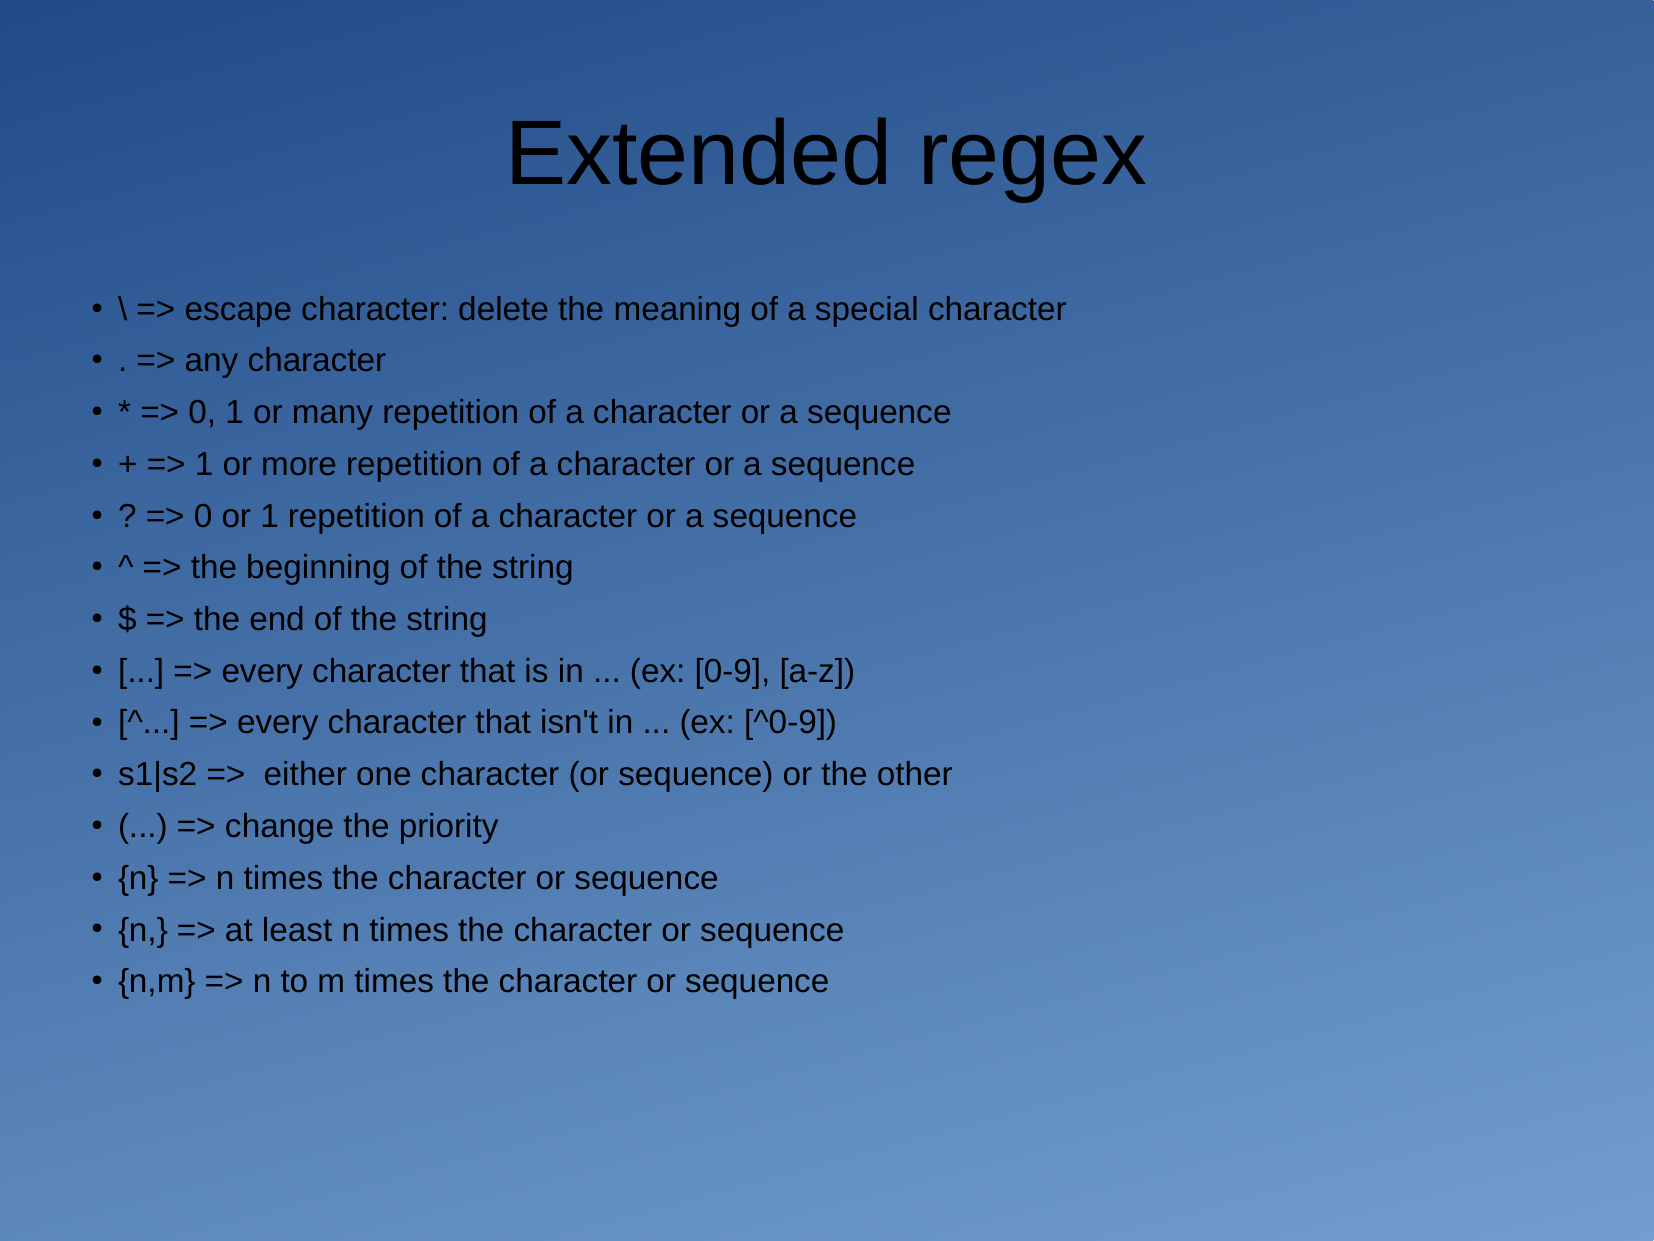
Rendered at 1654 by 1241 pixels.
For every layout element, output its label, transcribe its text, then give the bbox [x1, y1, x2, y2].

list \ => escape character: delete the meaning of a special character . => any character * => 0, 1 or many repetition of a character or a sequence + => 1 or more repetition of a character or a sequence ? => 0 or 1 repetition of a character or a sequence ^ => the beginning of the string $ => the end of the string [...] => every character that is in ... (ex: [0-9], [a-z]) [^...] => every character that isn't in ... (ex: [^0-9]) s1|s2 => either one character (or sequence) or the other (...) => change the priority {n} => n times the character or sequence {n,} => at least n times the character or sequence {n,m} => n to m times the character or sequence [82, 290, 1571, 1010]
title Extended regex [82, 49, 1571, 257]
